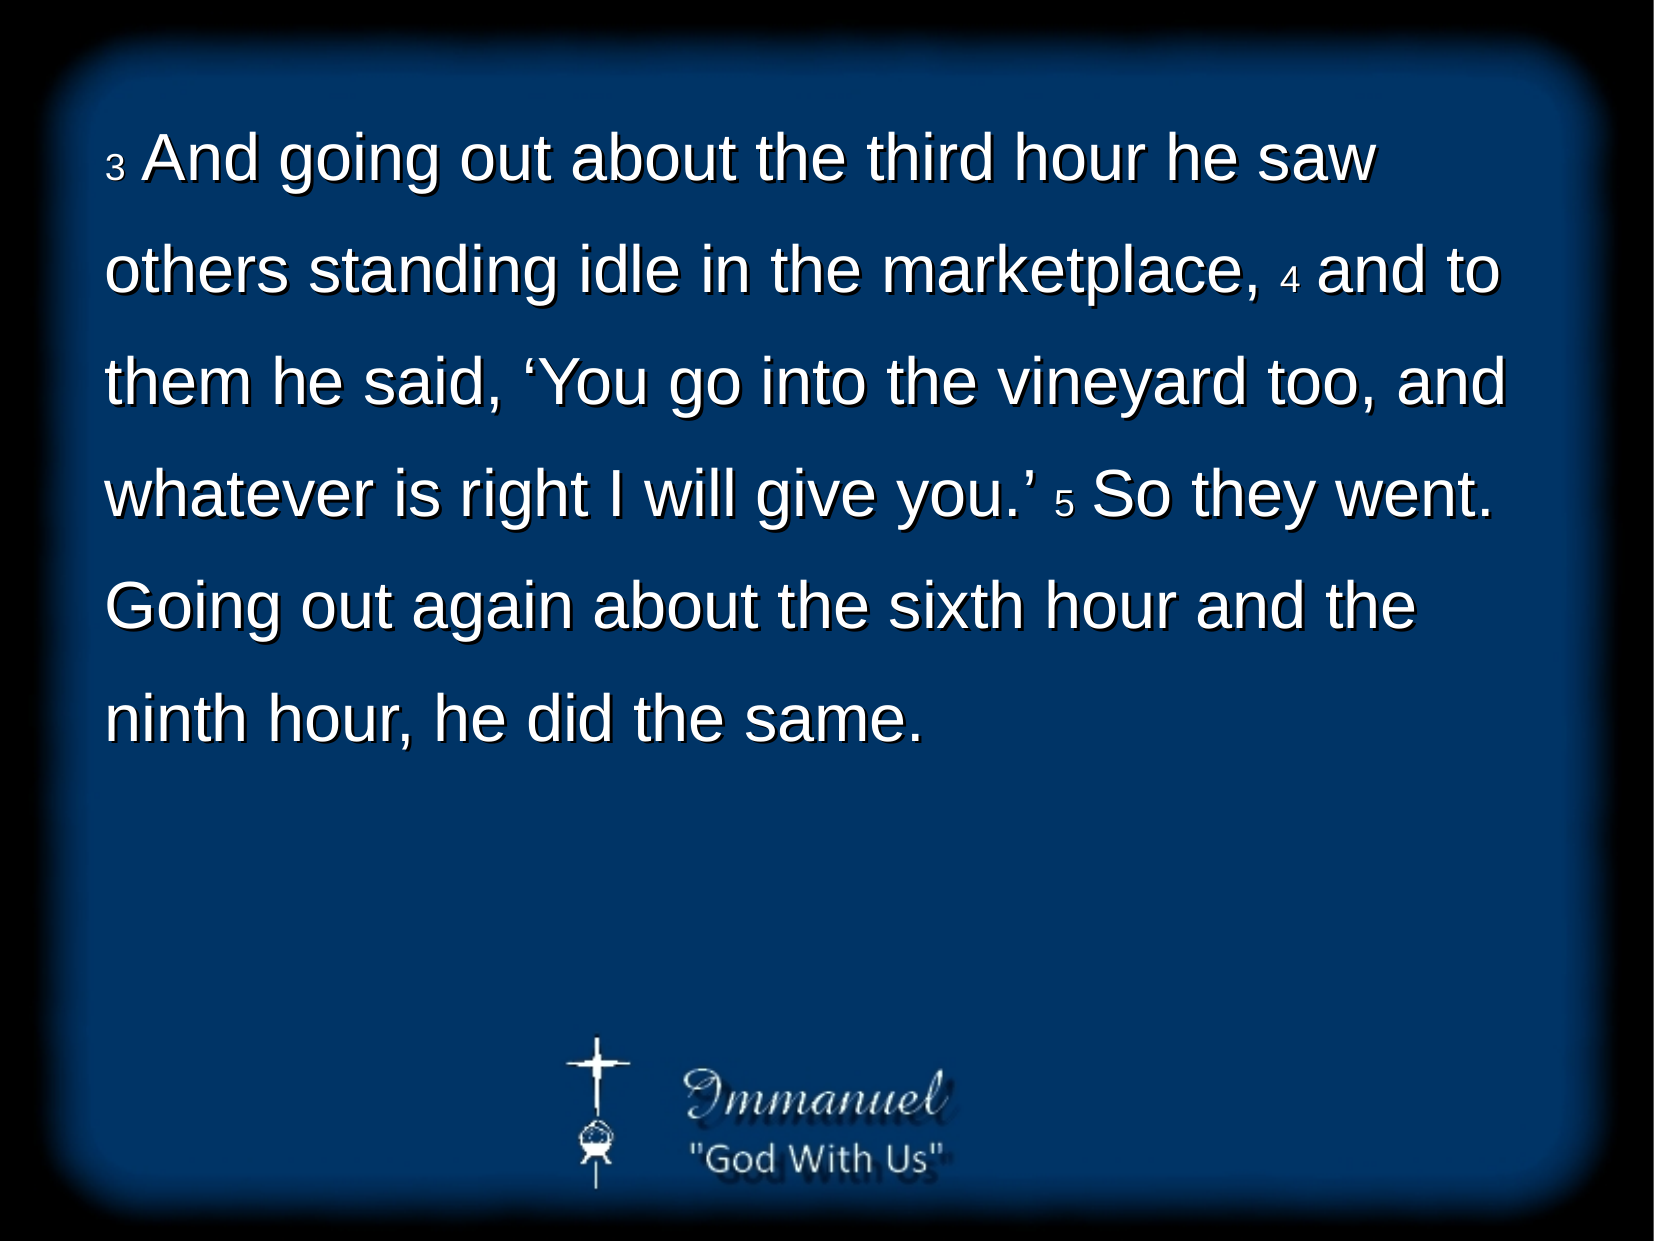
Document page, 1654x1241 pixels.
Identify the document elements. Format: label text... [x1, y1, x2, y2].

text_box 3 And going out about the third hour he saw others standing idle in the marketplace, 4 and to them he said, ‘You go into the vineyard too, and whatever is right I will give you.’ 5 So they went. Going out again about the sixth hour and the ninth hour, he did the same. [90, 75, 1576, 726]
picture [0, 0, 1654, 1241]
